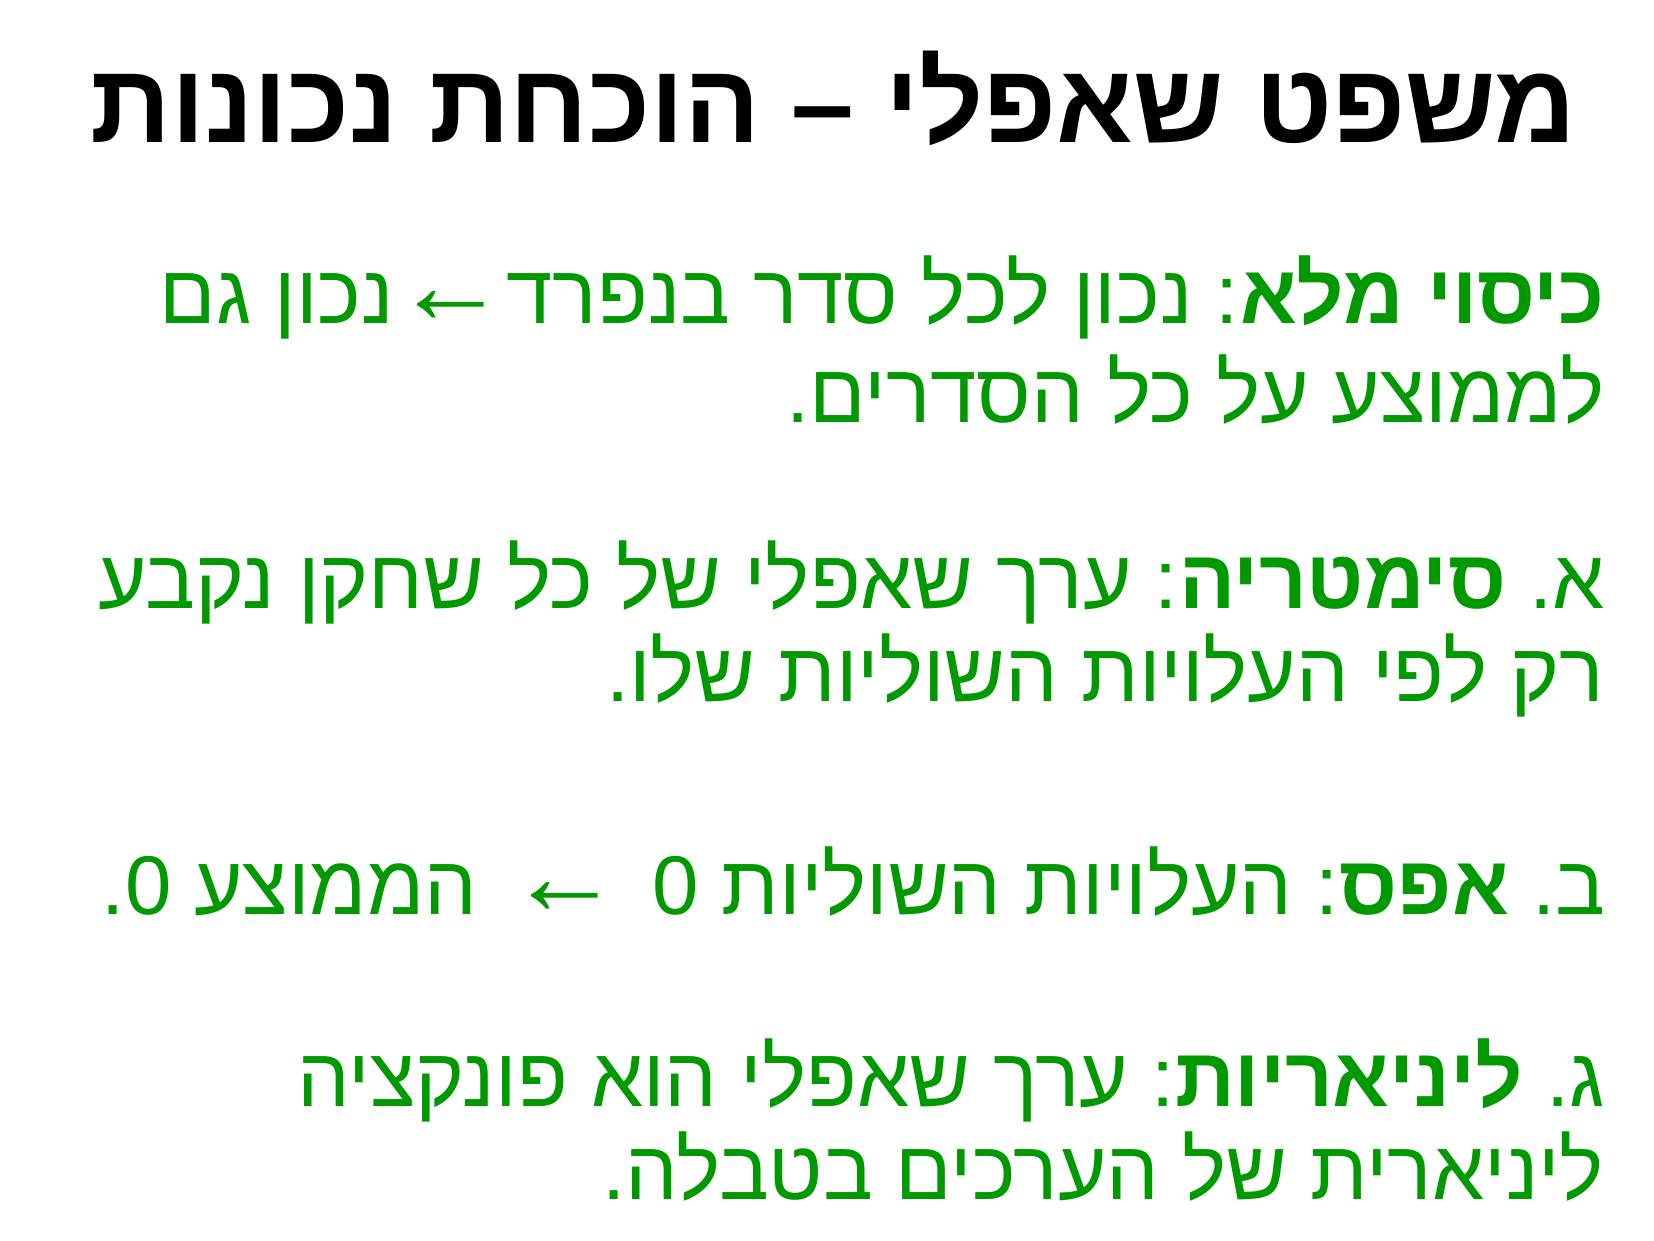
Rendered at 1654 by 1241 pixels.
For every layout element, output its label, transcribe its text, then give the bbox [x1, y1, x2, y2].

text_box כיסוי מלא: נכון לכל סדר בנפרד←נכון גם לממוצע על כל הסדרים. א. סימטריה: ערך שאפלי של כל שחקן נקבע רק לפי העלויות השוליות שלו. ב. אפס: העלויות השוליות 0 ← הממוצע 0. ג. ליניאריות: ערך שאפלי הוא פונקציה ליניארית של הערכים בטבלה. [0, 214, 1621, 1225]
title משפט שאפלי – הוכחת נכונות [15, 0, 1654, 215]
